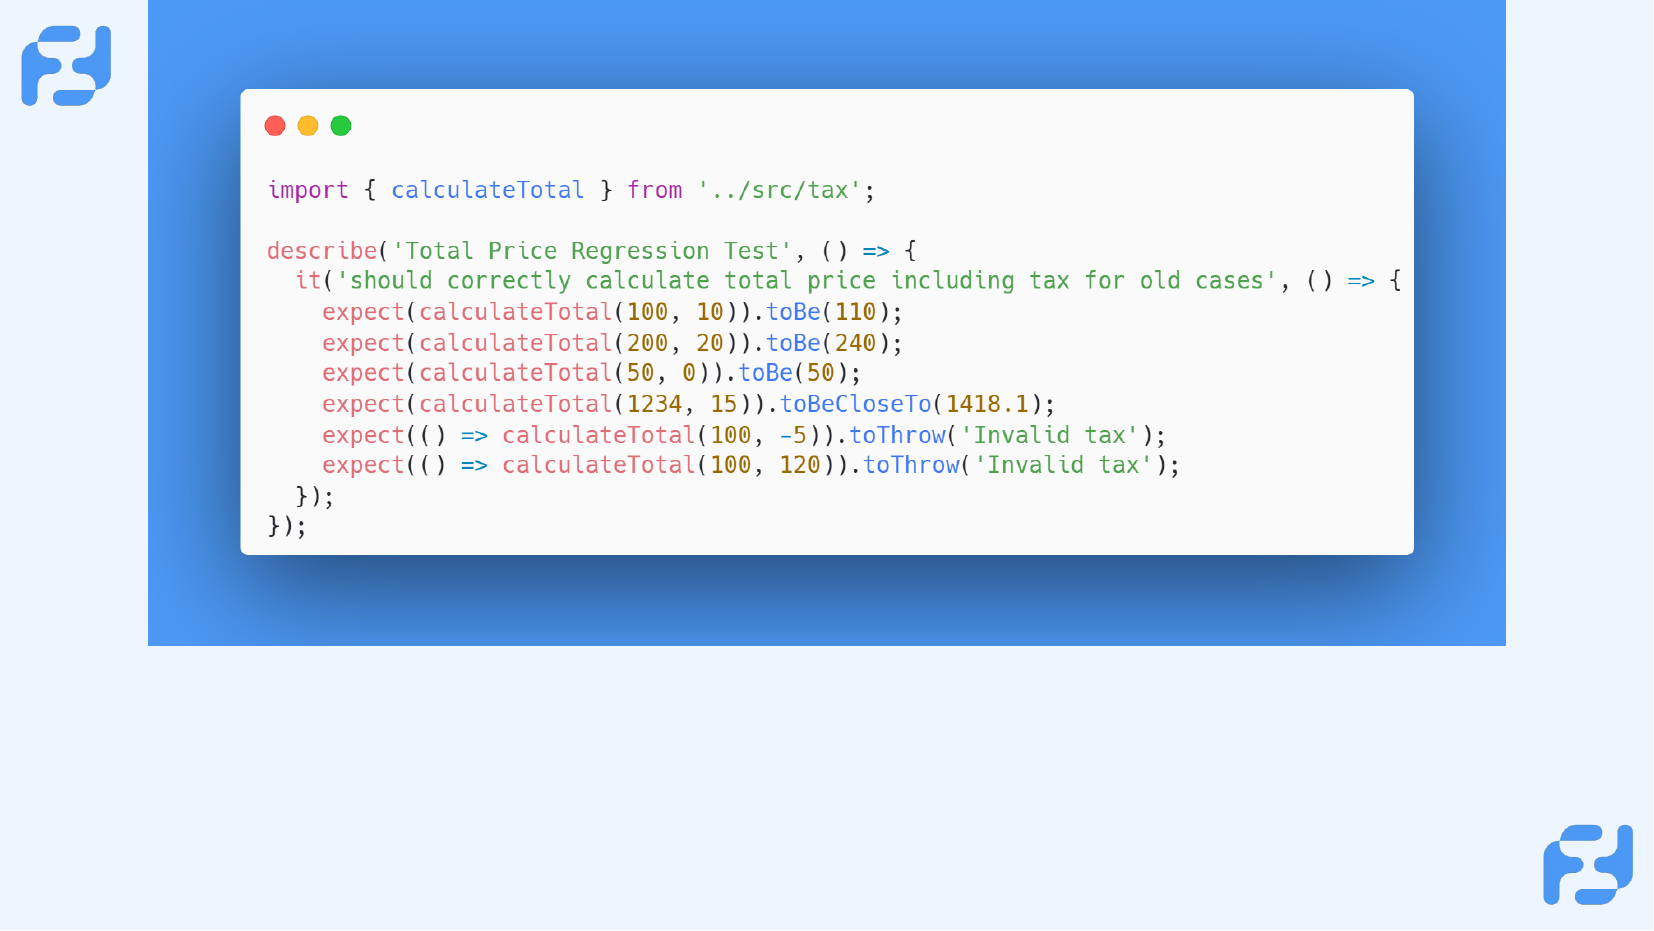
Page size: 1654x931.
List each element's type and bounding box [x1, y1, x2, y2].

picture [148, 0, 1506, 646]
picture [1522, 798, 1654, 931]
picture [0, 0, 132, 132]
